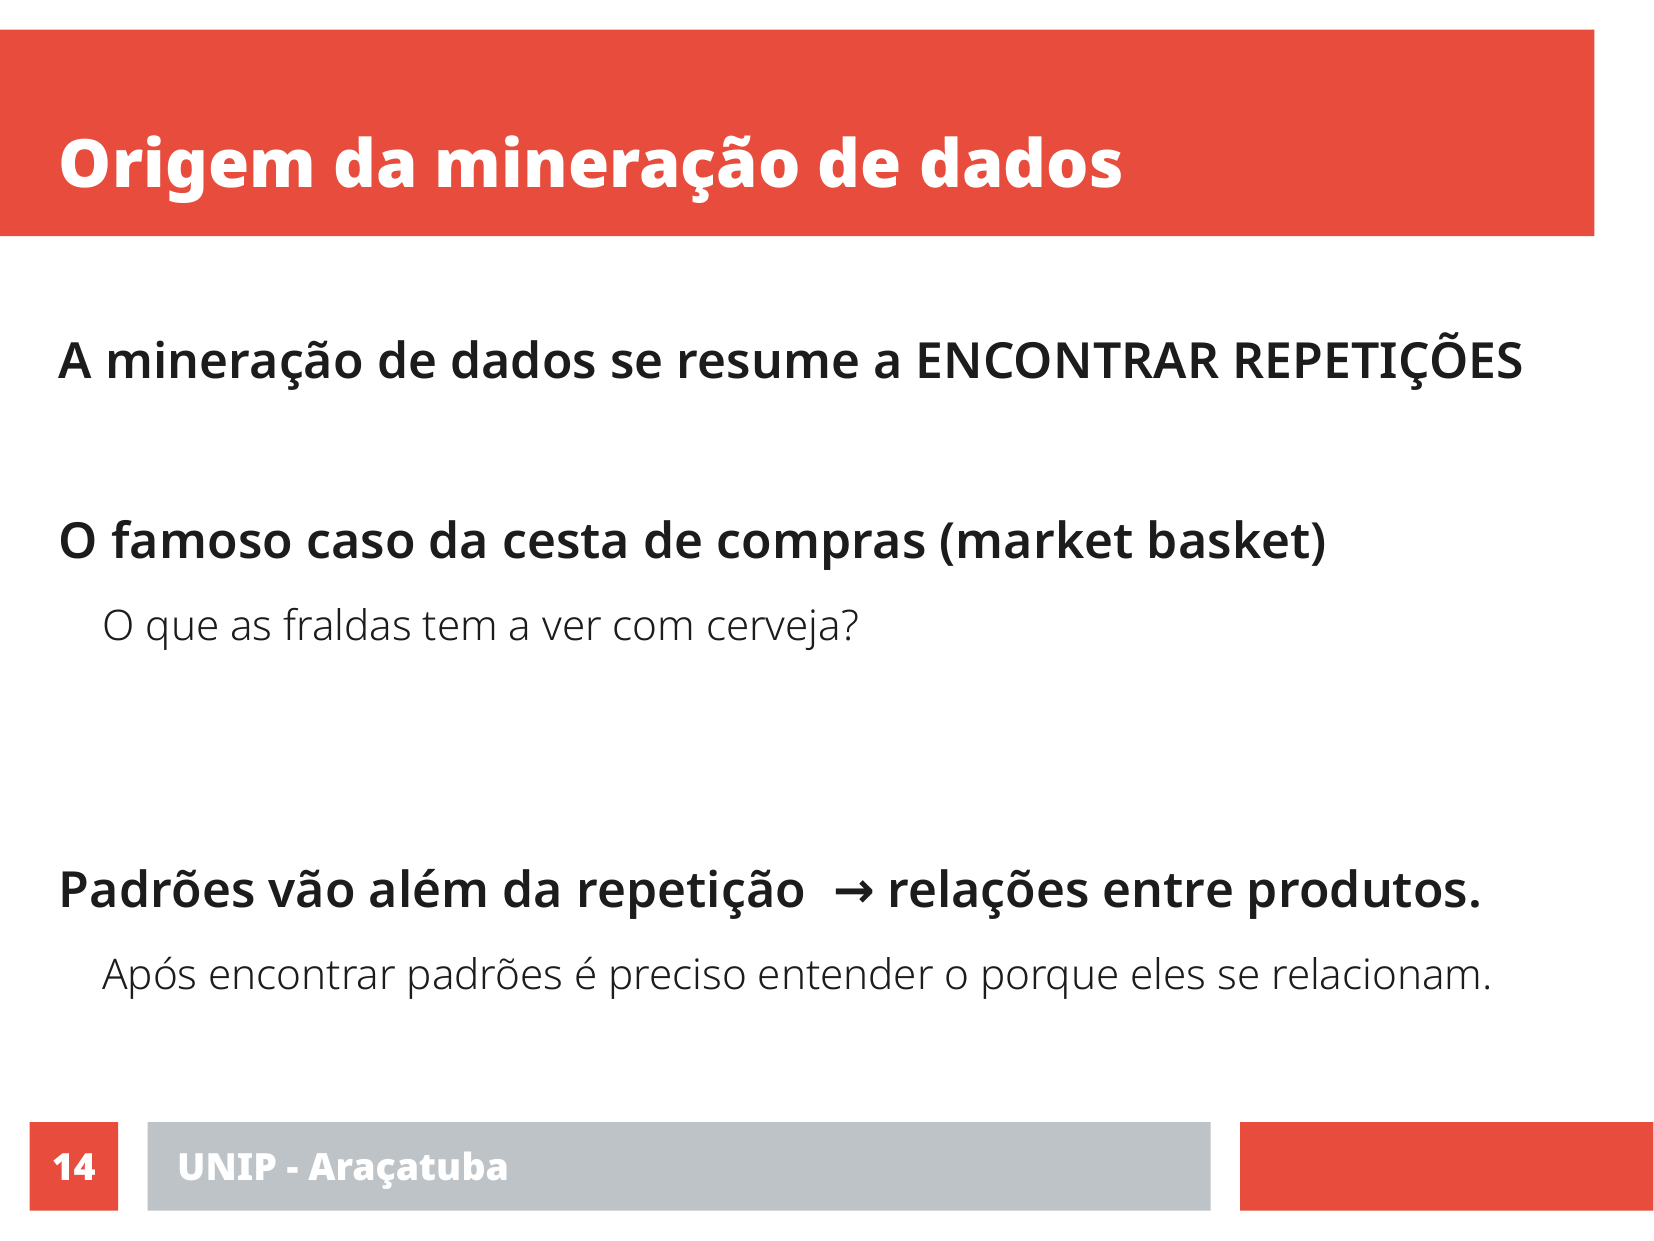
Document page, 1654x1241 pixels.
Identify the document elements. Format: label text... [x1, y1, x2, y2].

list A mineração de dados se resume a ENCONTRAR REPETIÇÕES O famoso caso da cesta de compras (market basket) O que as fraldas tem a ver com cerveja? Padrões vão além da repetição → relações entre produtos. Após encontrar padrões é preciso entender o porque eles se relacionam. [59, 324, 1565, 1093]
title Origem da mineração de dados [59, 59, 1595, 207]
